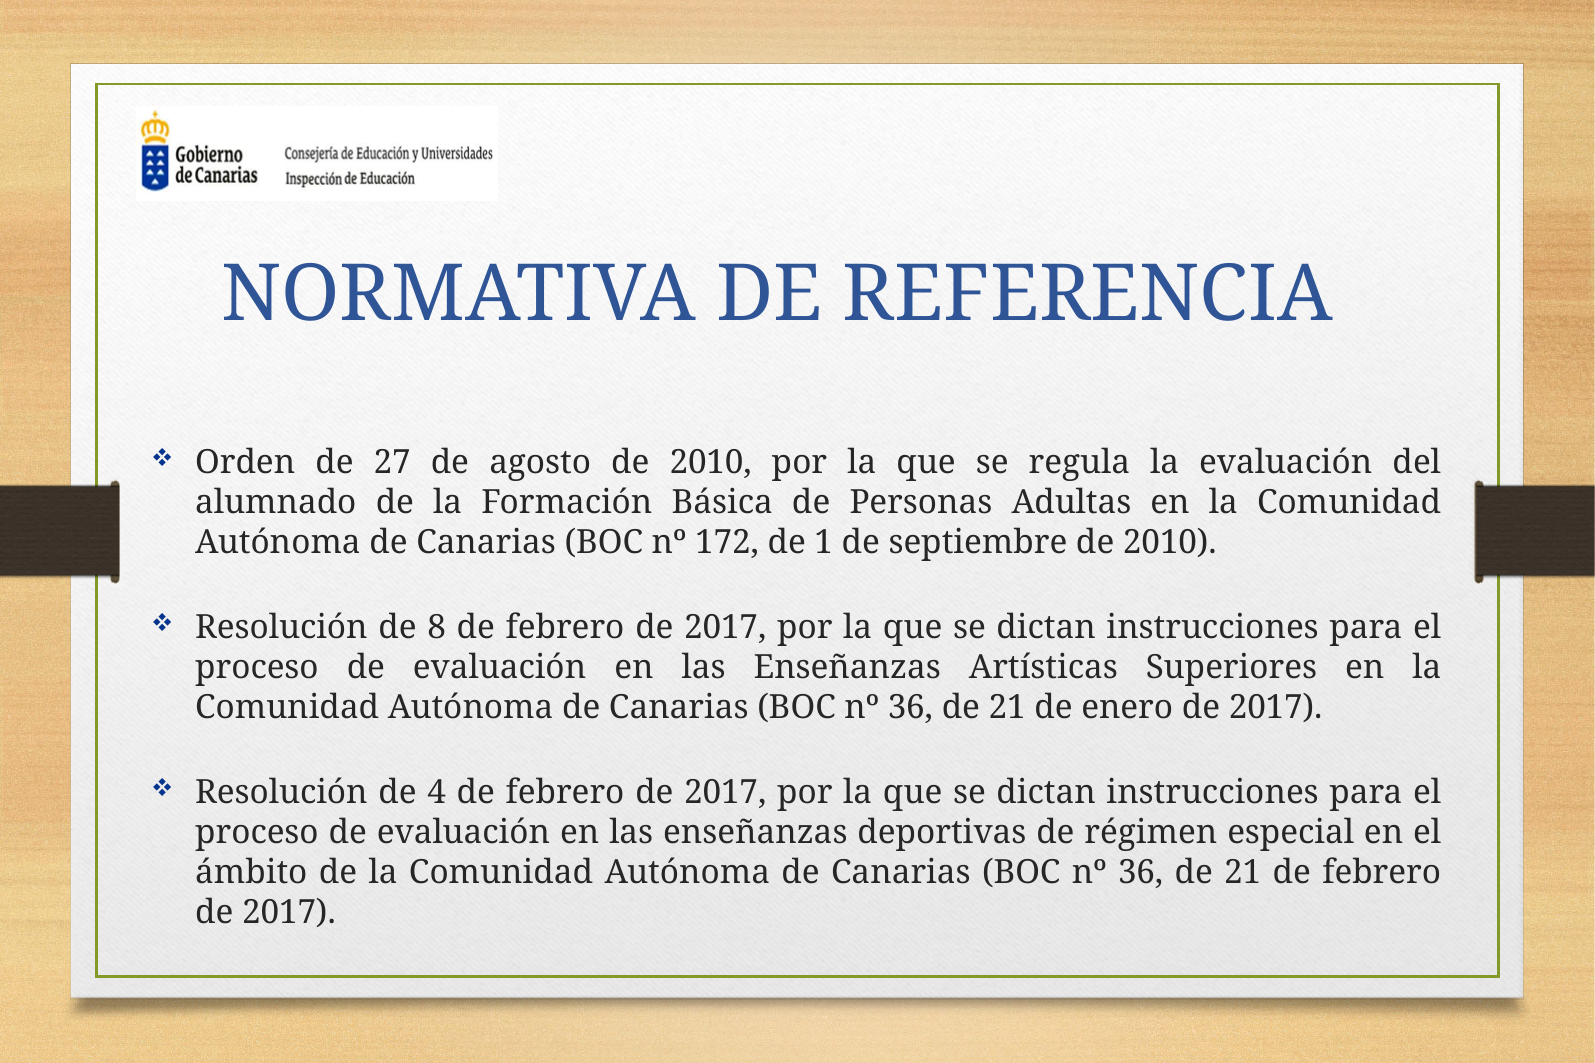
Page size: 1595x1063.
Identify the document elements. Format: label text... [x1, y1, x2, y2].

text_box NORMATIVA DE REFERENCIA [96, 192, 1458, 386]
picture [0, 0, 1595, 1063]
text_box Orden de 27 de agosto de 2010, por la que se regula la evaluación del alumnado de la Formación Básica de Personas Adultas en la Comunidad Autónoma de Canarias (BOC nº 172, de 1 de septiembre de 2010). Resolución de 8 de febrero de 2017, por la que se dictan instrucciones para el proceso de evaluación en las Enseñanzas Artísticas Superiores en la Comunidad Autónoma de Canarias (BOC nº 36, de 21 de enero de 2017). Resolución de 4 de febrero de 2017, por la que se dictan instrucciones para el proceso de evaluación en las enseñanzas deportivas de régimen especial en el ámbito de la Comunidad Autónoma de Canarias (BOC nº 36, de 21 de febrero de 2017). [136, 343, 1458, 984]
